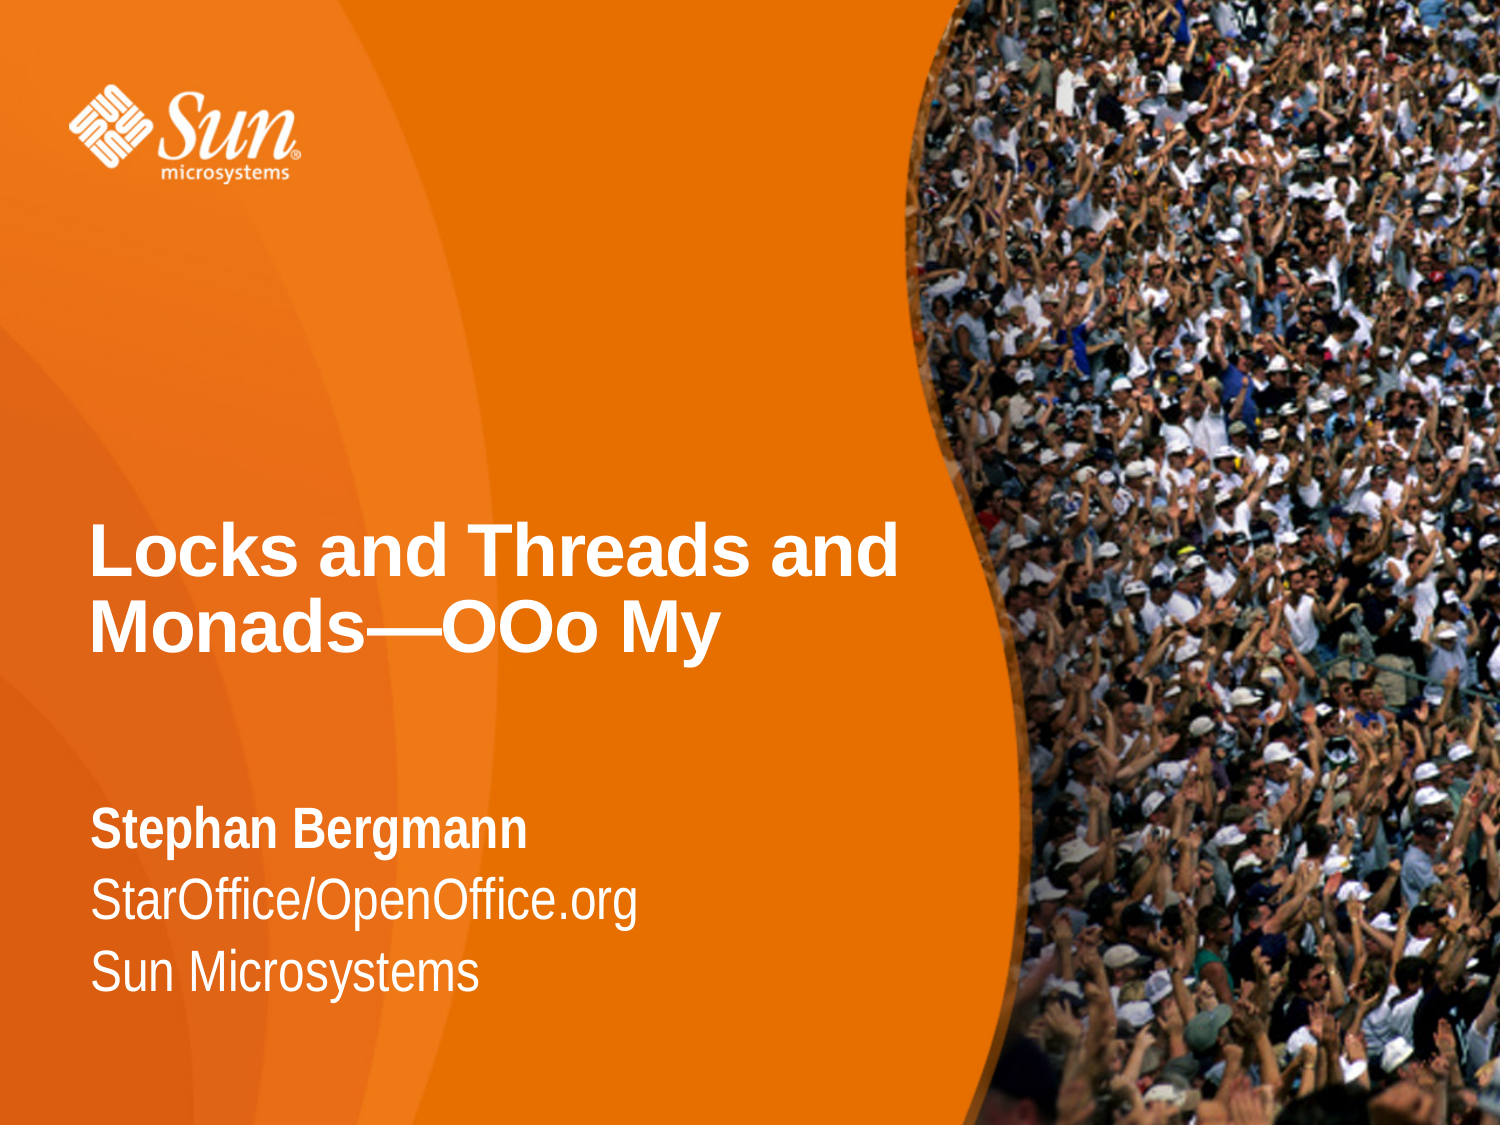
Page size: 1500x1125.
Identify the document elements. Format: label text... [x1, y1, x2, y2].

list Stephan Bergmann StarOffice/OpenOffice.org Sun Microsystems [90, 803, 1080, 1013]
title Locks and Threads and Monads—OOo My [88, 422, 908, 668]
picture [0, 0, 1500, 1125]
